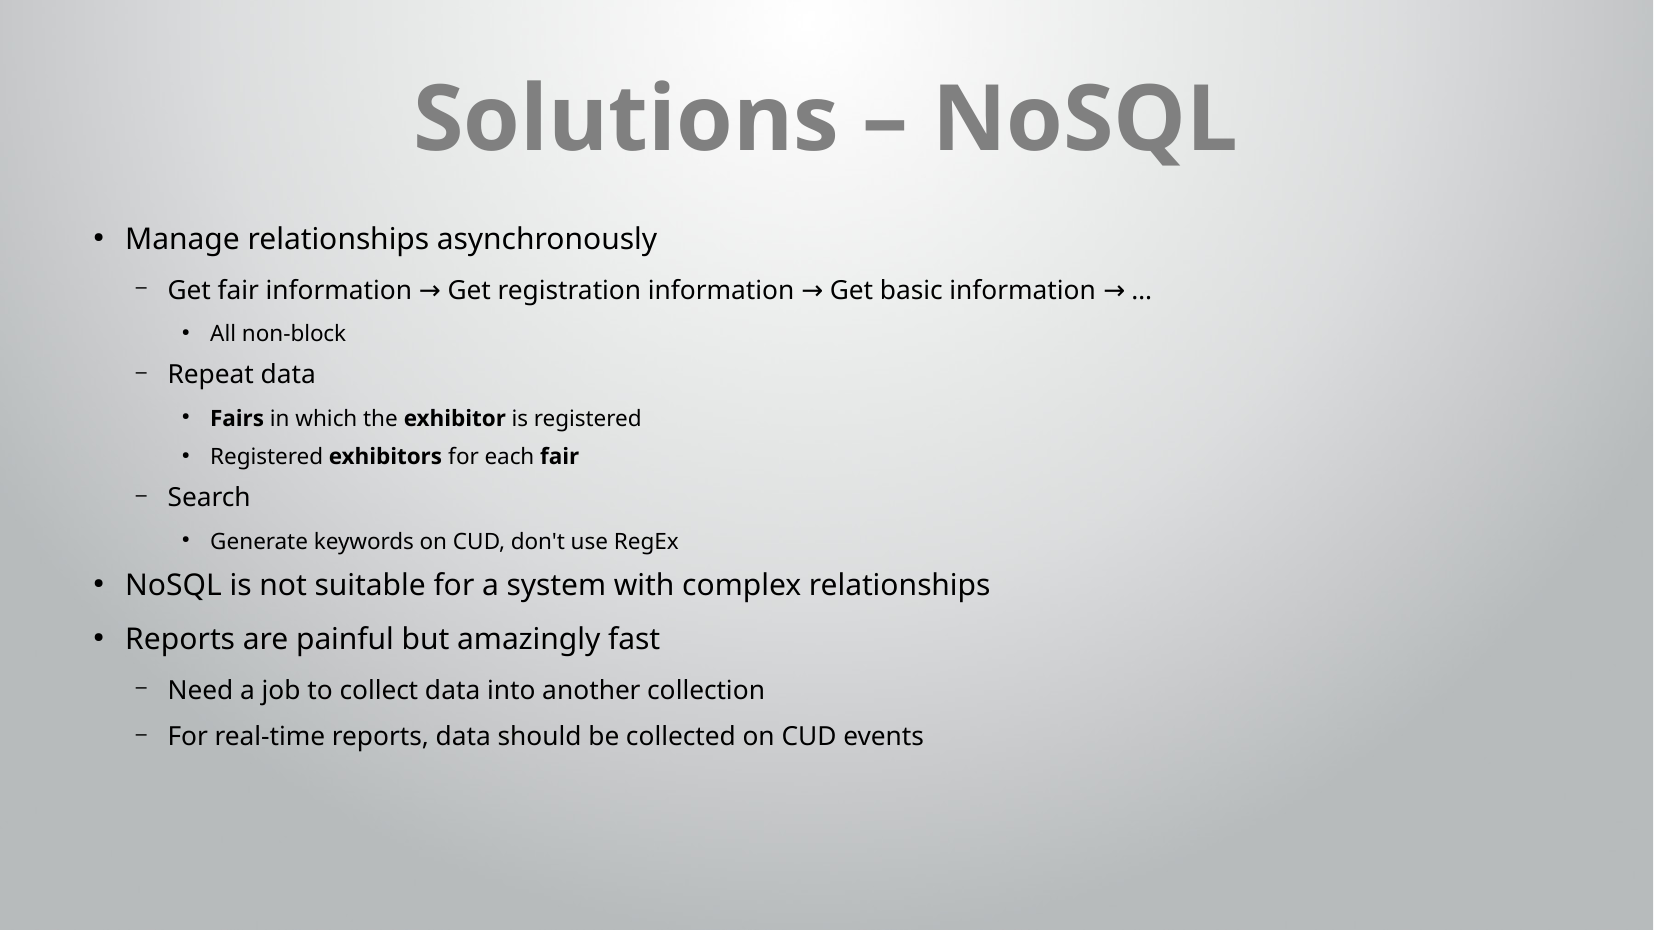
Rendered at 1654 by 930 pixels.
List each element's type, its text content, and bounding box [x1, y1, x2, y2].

title Solutions – NoSQL [82, 36, 1571, 193]
picture [0, 0, 1654, 930]
list Manage relationships asynchronously Get fair information → Get registration information → Get basic information → … All non-block Repeat data Fairs in which the exhibitor is registered Registered exhibitors for each fair Search Generate keywords on CUD, don't use RegEx NoSQL is not suitable for a system with complex relationships Reports are painful but amazingly fast Need a job to collect data into another collection For real-time reports, data should be collected on CUD events [82, 217, 1571, 757]
